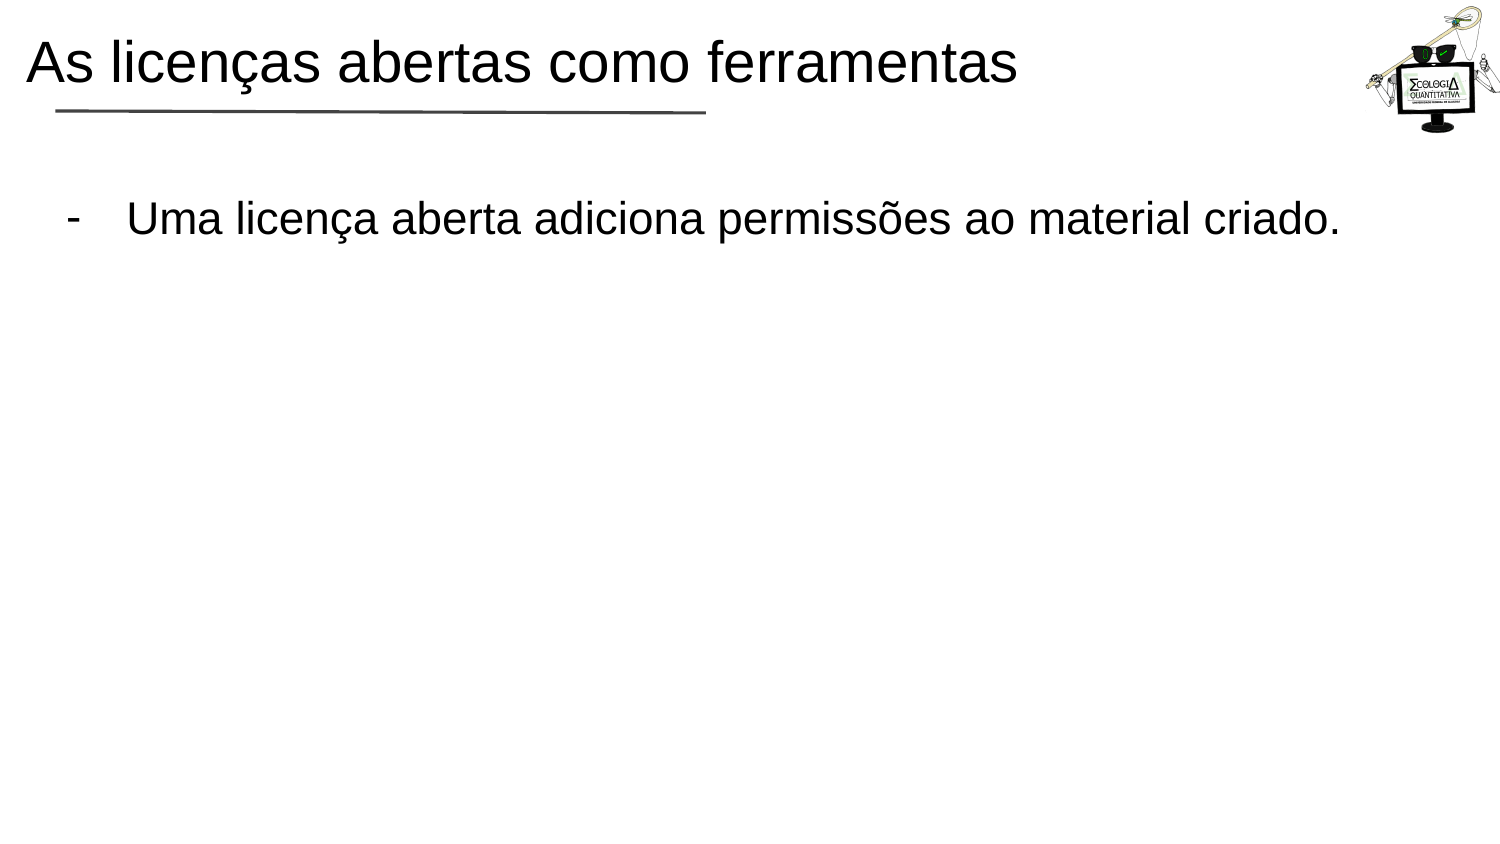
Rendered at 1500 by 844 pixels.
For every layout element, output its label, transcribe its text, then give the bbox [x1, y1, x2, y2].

picture [1365, 3, 1500, 135]
text_box Uma licença aberta adiciona permissões ao material criado. [36, 146, 1417, 566]
text_box As licenças abertas como ferramentas [11, 9, 1210, 117]
